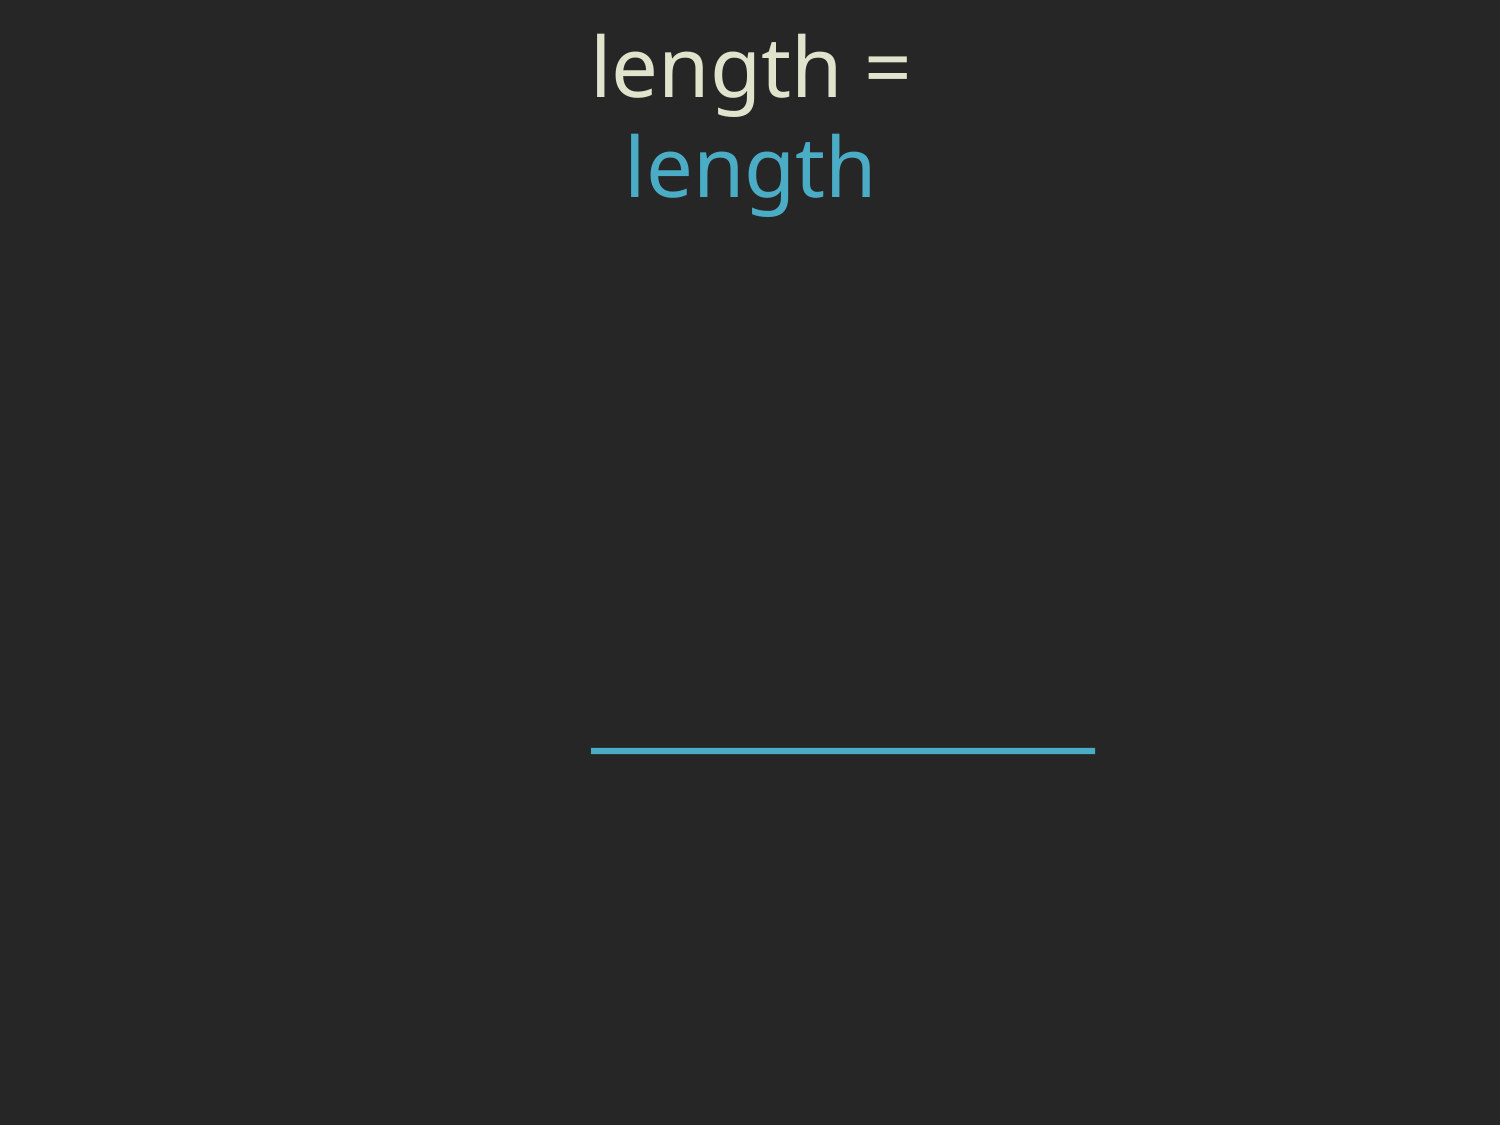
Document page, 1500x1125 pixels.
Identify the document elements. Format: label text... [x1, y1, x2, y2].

text_box length = length [575, 6, 927, 222]
